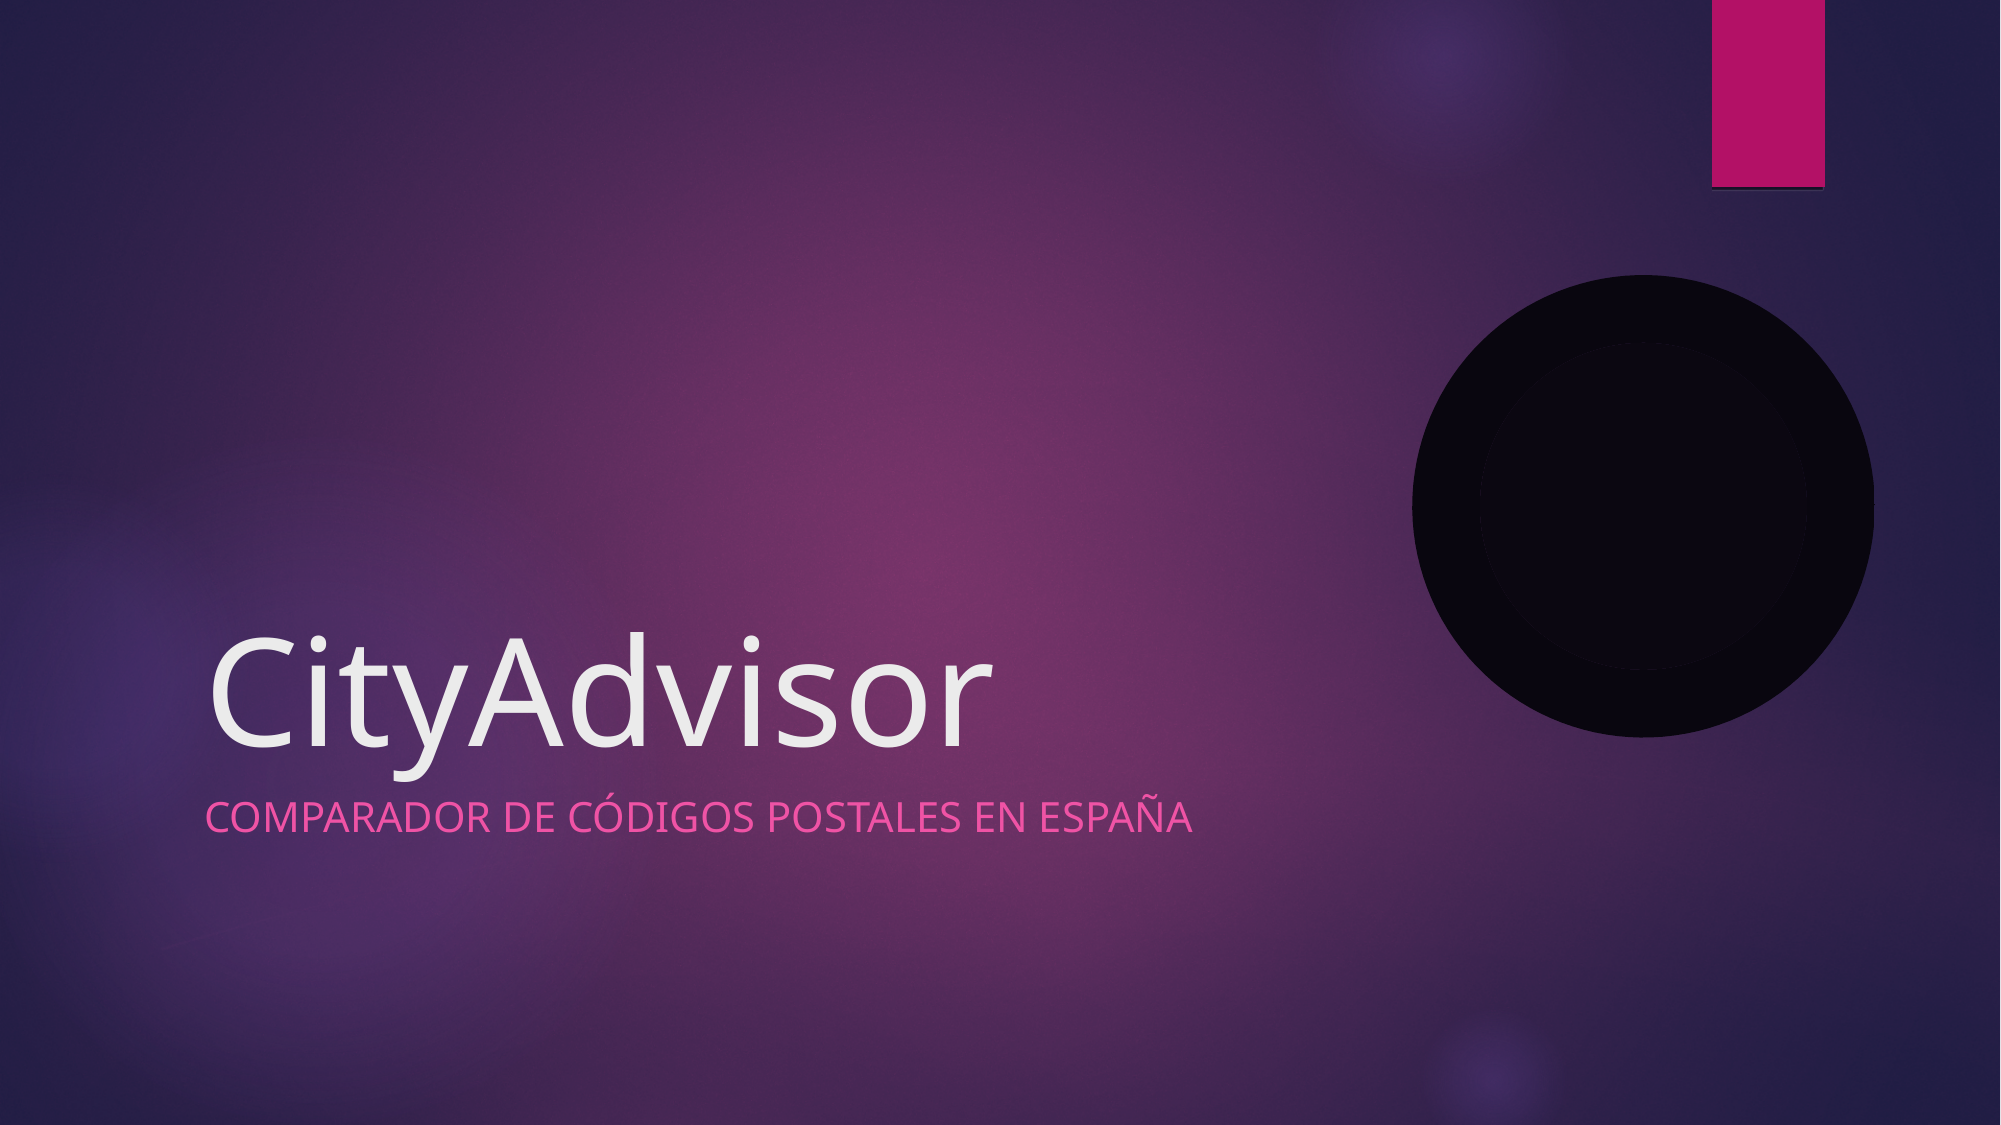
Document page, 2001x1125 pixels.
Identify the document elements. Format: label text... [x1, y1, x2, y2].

subtitle Comparador de códigos postales en España [189, 783, 1638, 926]
title CityAdvisor [189, 237, 1638, 783]
